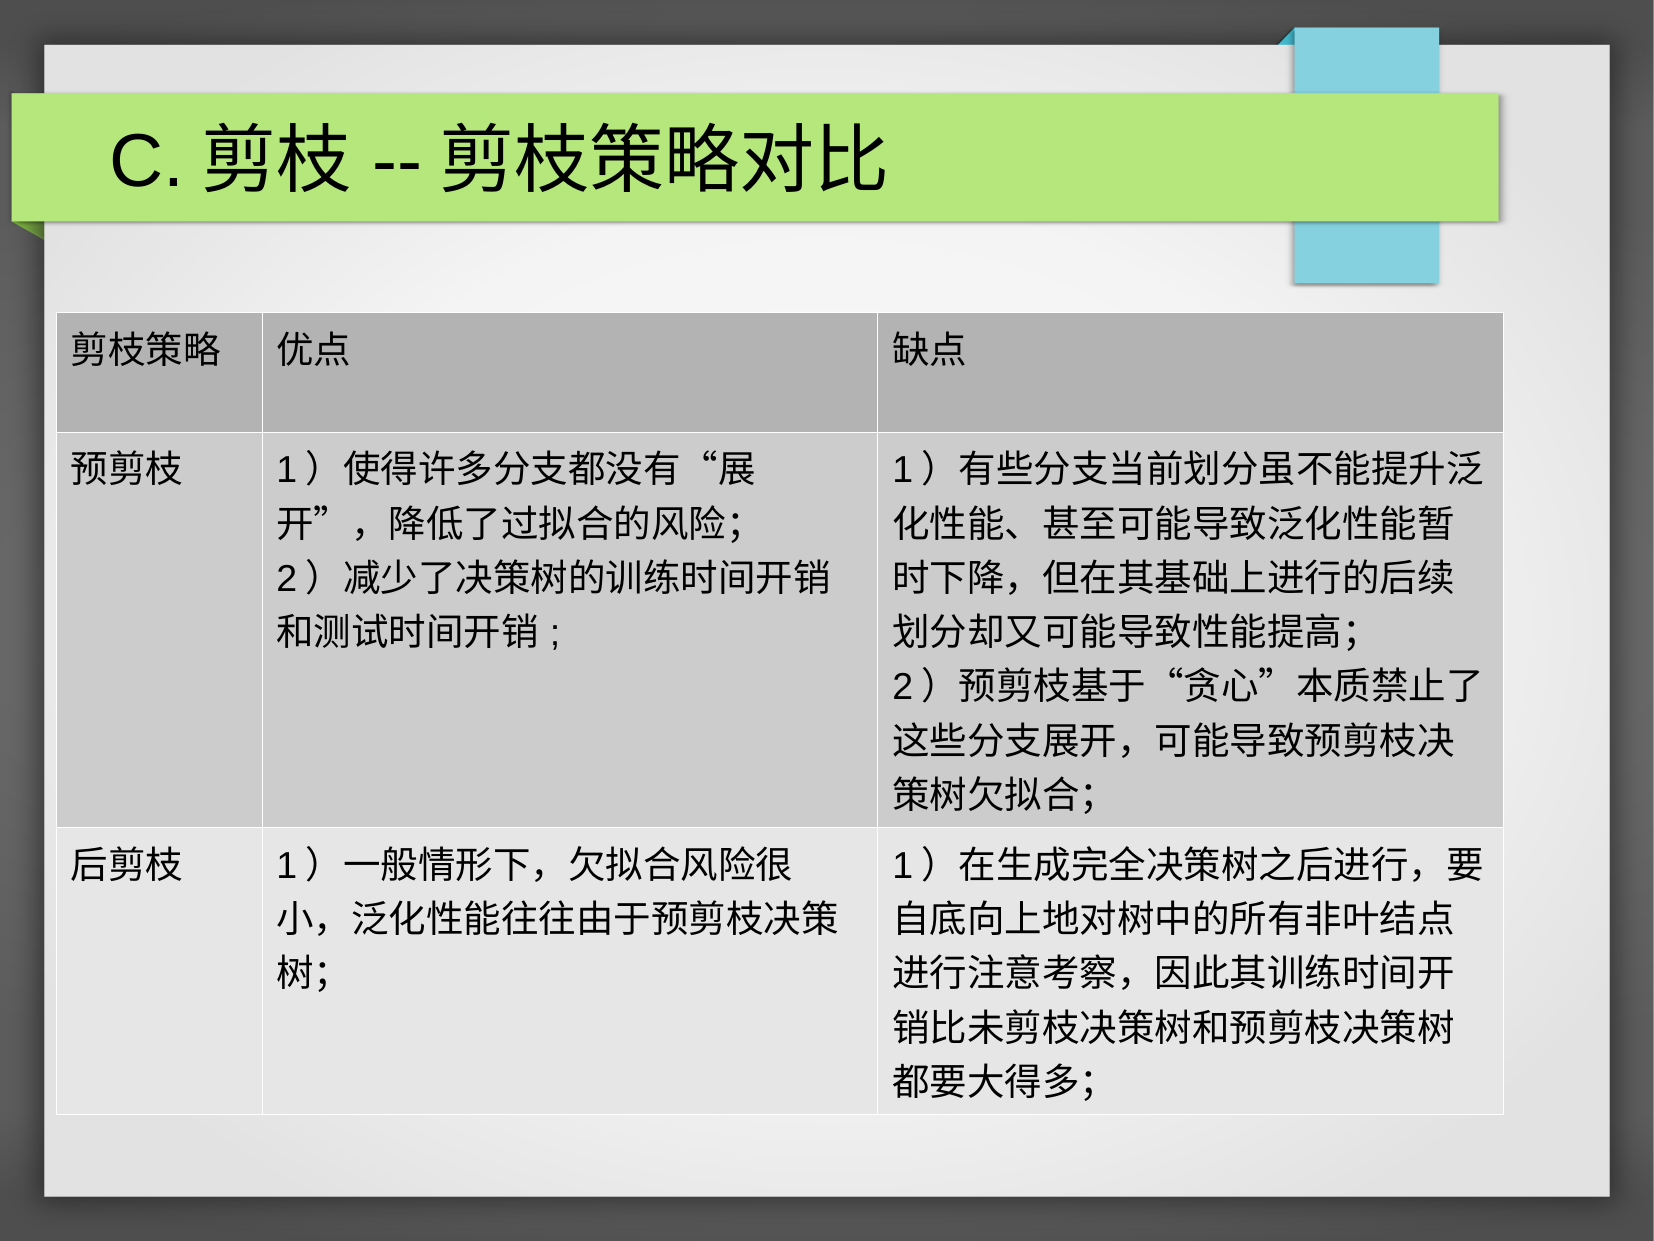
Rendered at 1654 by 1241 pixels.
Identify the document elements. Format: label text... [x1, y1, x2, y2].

picture [0, 0, 1654, 1241]
table_cell 1）在生成完全决策树之后进行，要自底向上地对树中的所有非叶结点进行注意考察，因此其训练时间开销比未剪枝决策树和预剪枝决策树都要大得多； [878, 828, 1503, 1114]
table_cell 预剪枝 [57, 433, 262, 827]
title C.剪枝--剪枝策略对比 [82, 94, 1264, 213]
table_header 优点 [263, 313, 877, 432]
table_header 缺点 [878, 313, 1503, 432]
table_cell 后剪枝 [57, 828, 262, 1114]
table_cell 1）一般情形下，欠拟合风险很小，泛化性能往往由于预剪枝决策树； [263, 828, 877, 1114]
table_header 剪枝策略 [57, 313, 262, 432]
table_cell 1）有些分支当前划分虽不能提升泛化性能、甚至可能导致泛化性能暂时下降，但在其基础上进行的后续划分却又可能导致性能提高； 2）预剪枝基于“贪心”本质禁止了这些分支展开，可能导致预剪枝决策树欠拟合； [878, 433, 1503, 827]
table_cell 1）使得许多分支都没有“展开”，降低了过拟合的风险； 2）减少了决策树的训练时间开销和测试时间开销; [263, 433, 877, 827]
